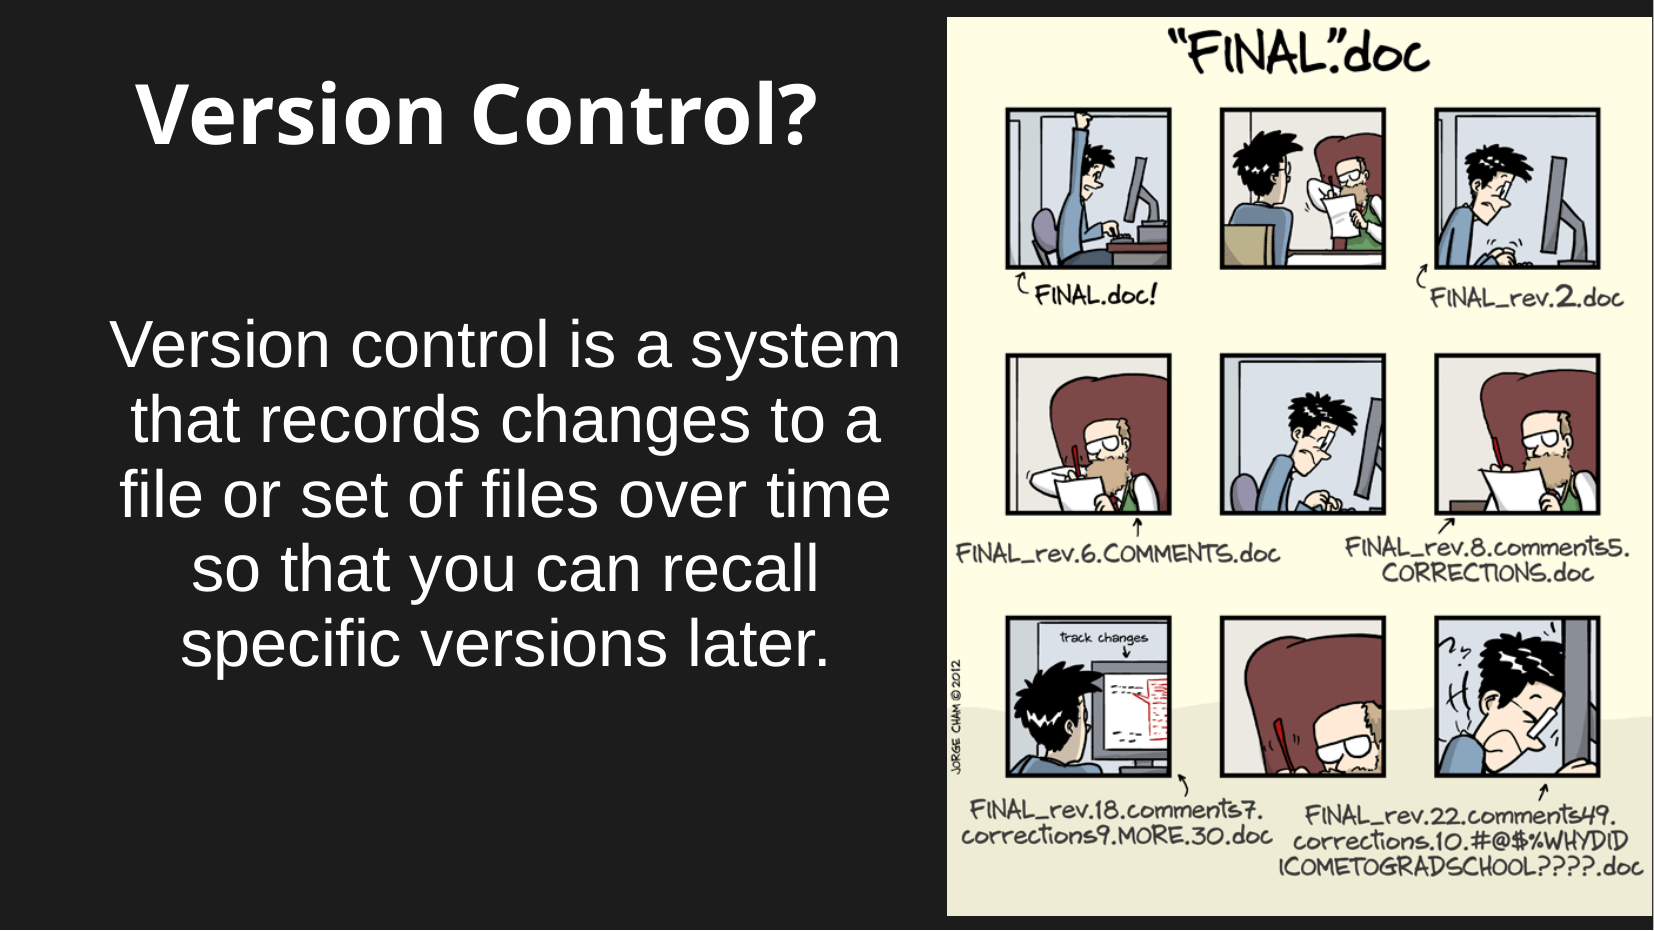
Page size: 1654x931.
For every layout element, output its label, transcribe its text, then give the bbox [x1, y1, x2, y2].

title Version Control? [135, 35, 947, 189]
picture [947, 17, 1653, 916]
subtitle Version control is a system that records changes to a file or set of files over time so that you can recall specific versions later. [82, 224, 931, 764]
